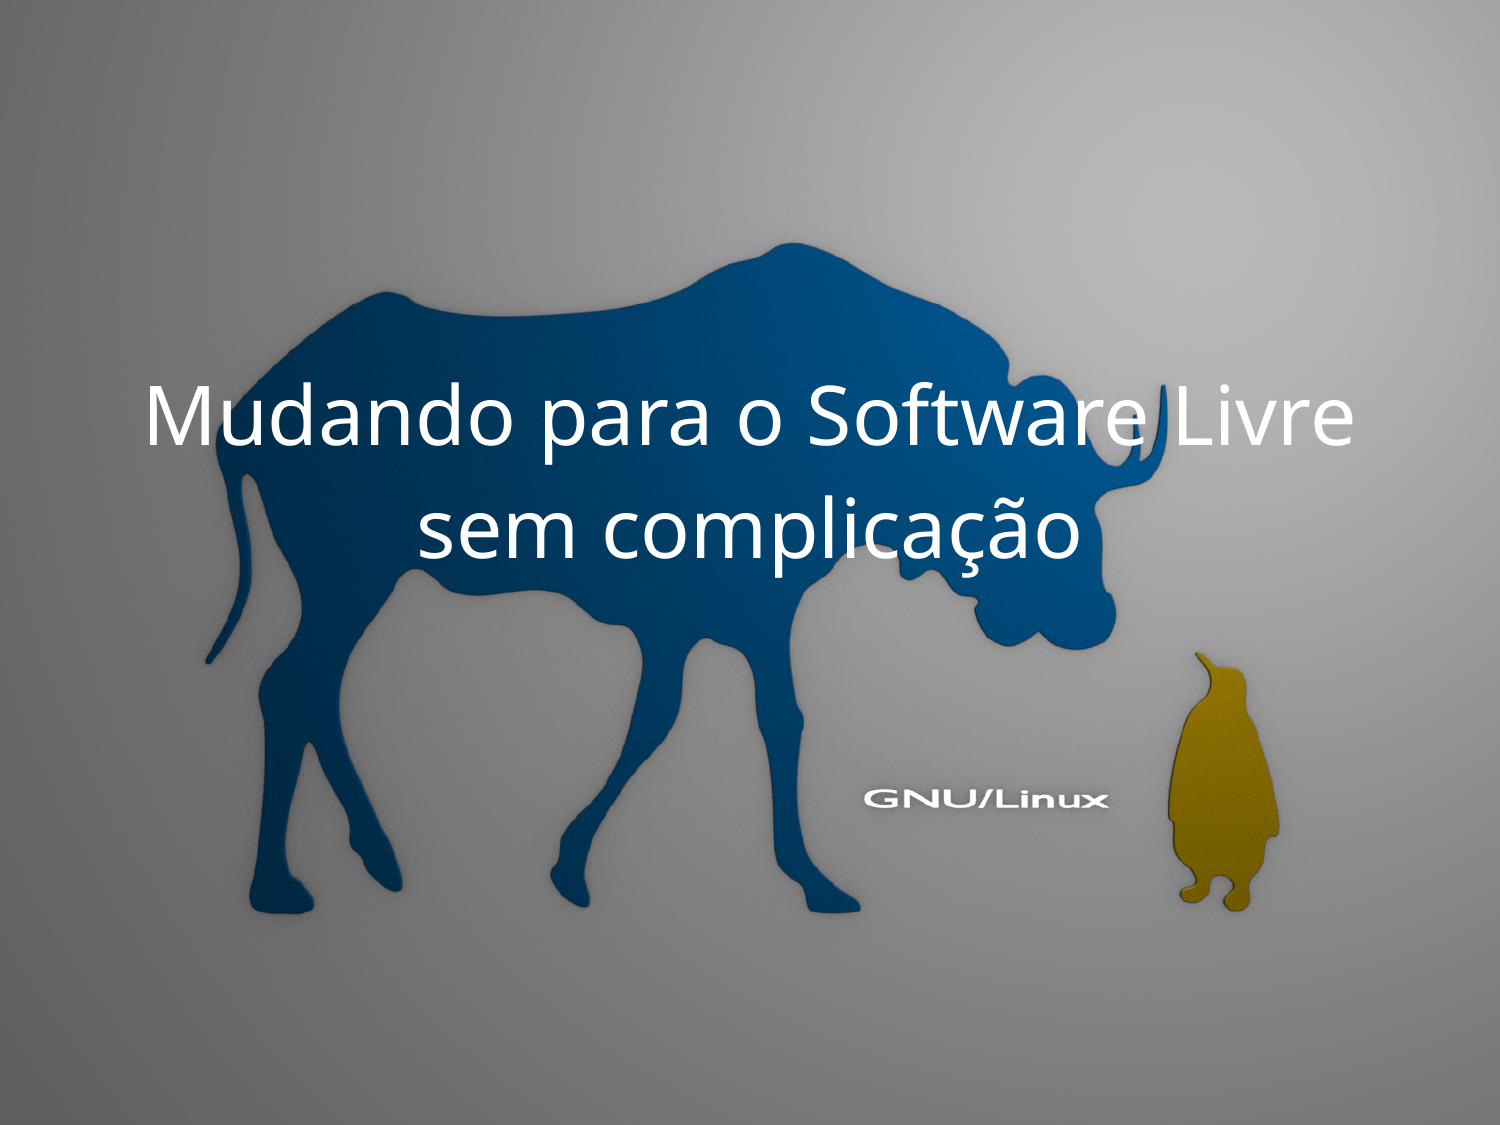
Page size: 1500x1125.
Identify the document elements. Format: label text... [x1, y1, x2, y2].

text_box Mudando para o Software Livre sem complicação [112, 349, 1388, 591]
picture [0, 0, 1500, 1125]
